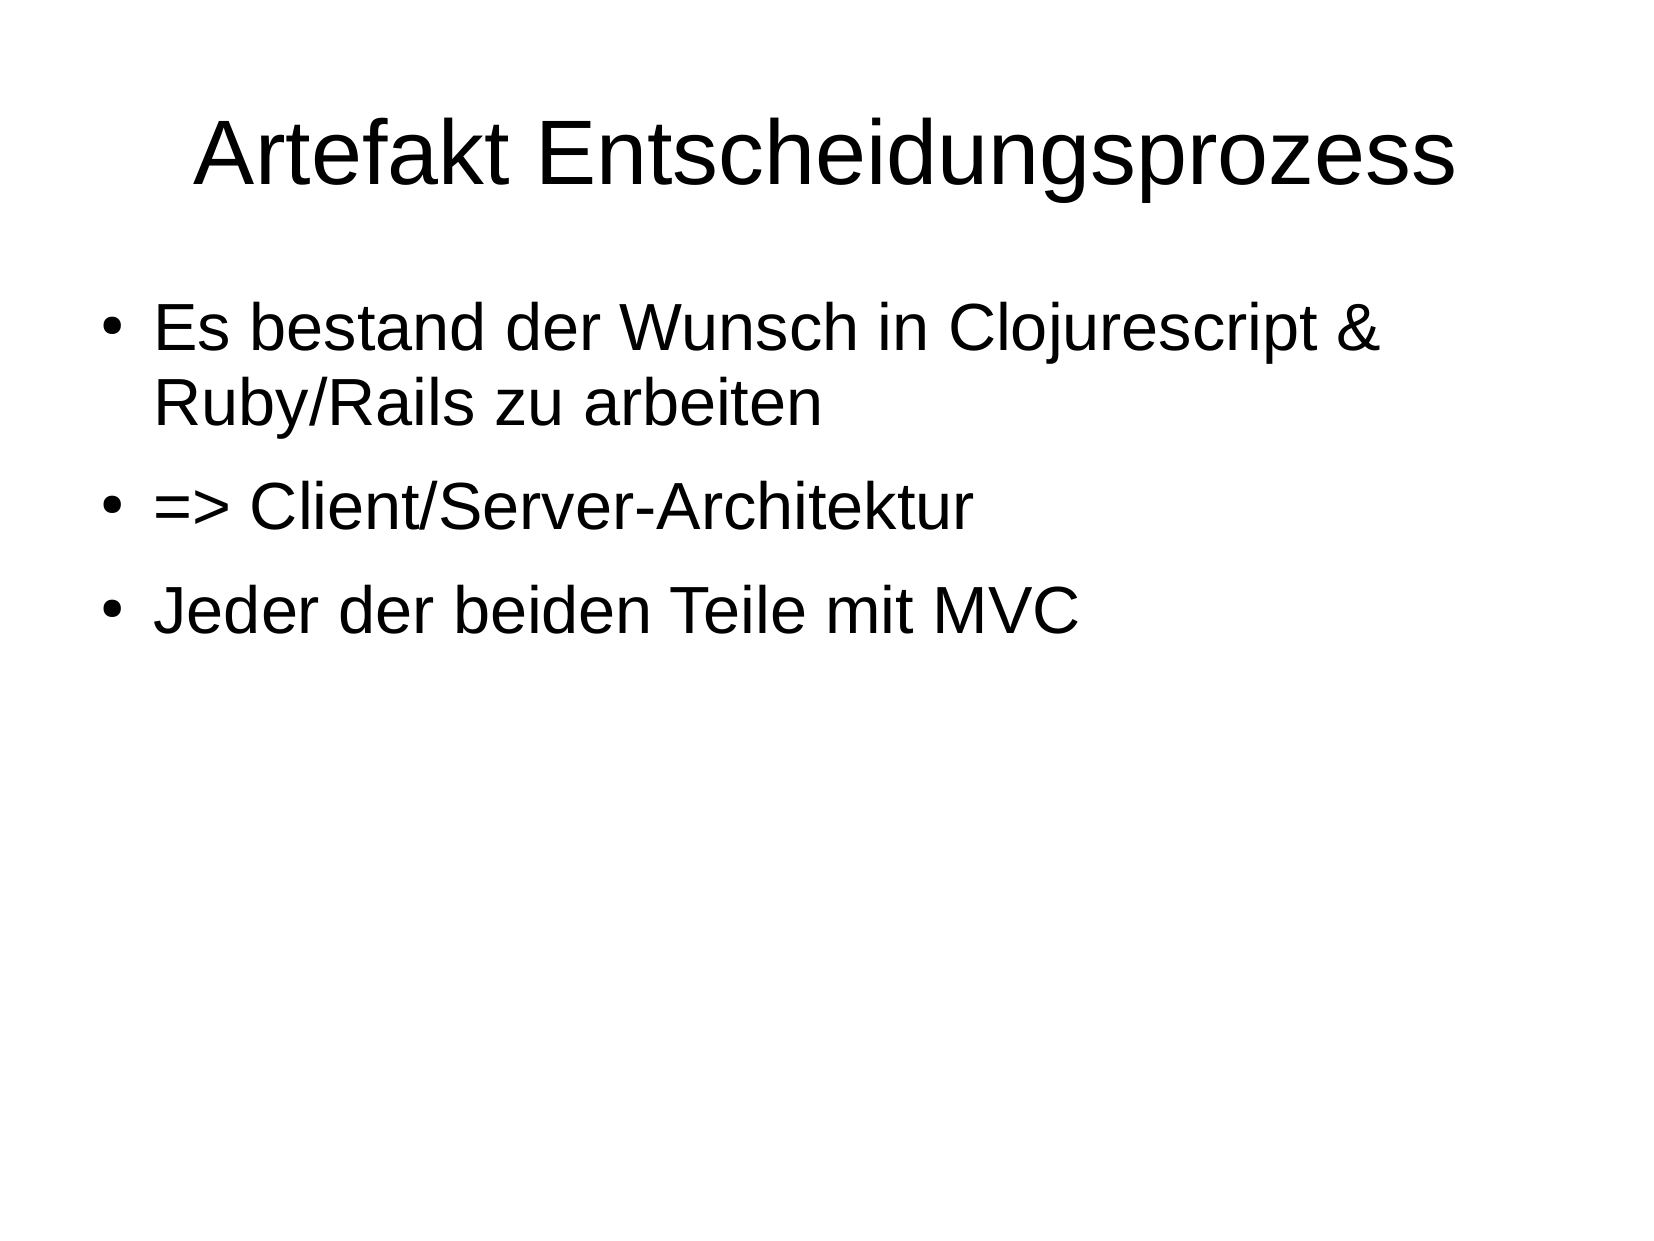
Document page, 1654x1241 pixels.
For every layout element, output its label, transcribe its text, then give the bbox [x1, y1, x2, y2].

title Artefakt Entscheidungsprozess [82, 49, 1571, 257]
list Es bestand der Wunsch in Clojurescript & Ruby/Rails zu arbeiten => Client/Server-Architektur Jeder der beiden Teile mit MVC [82, 290, 1571, 1010]
